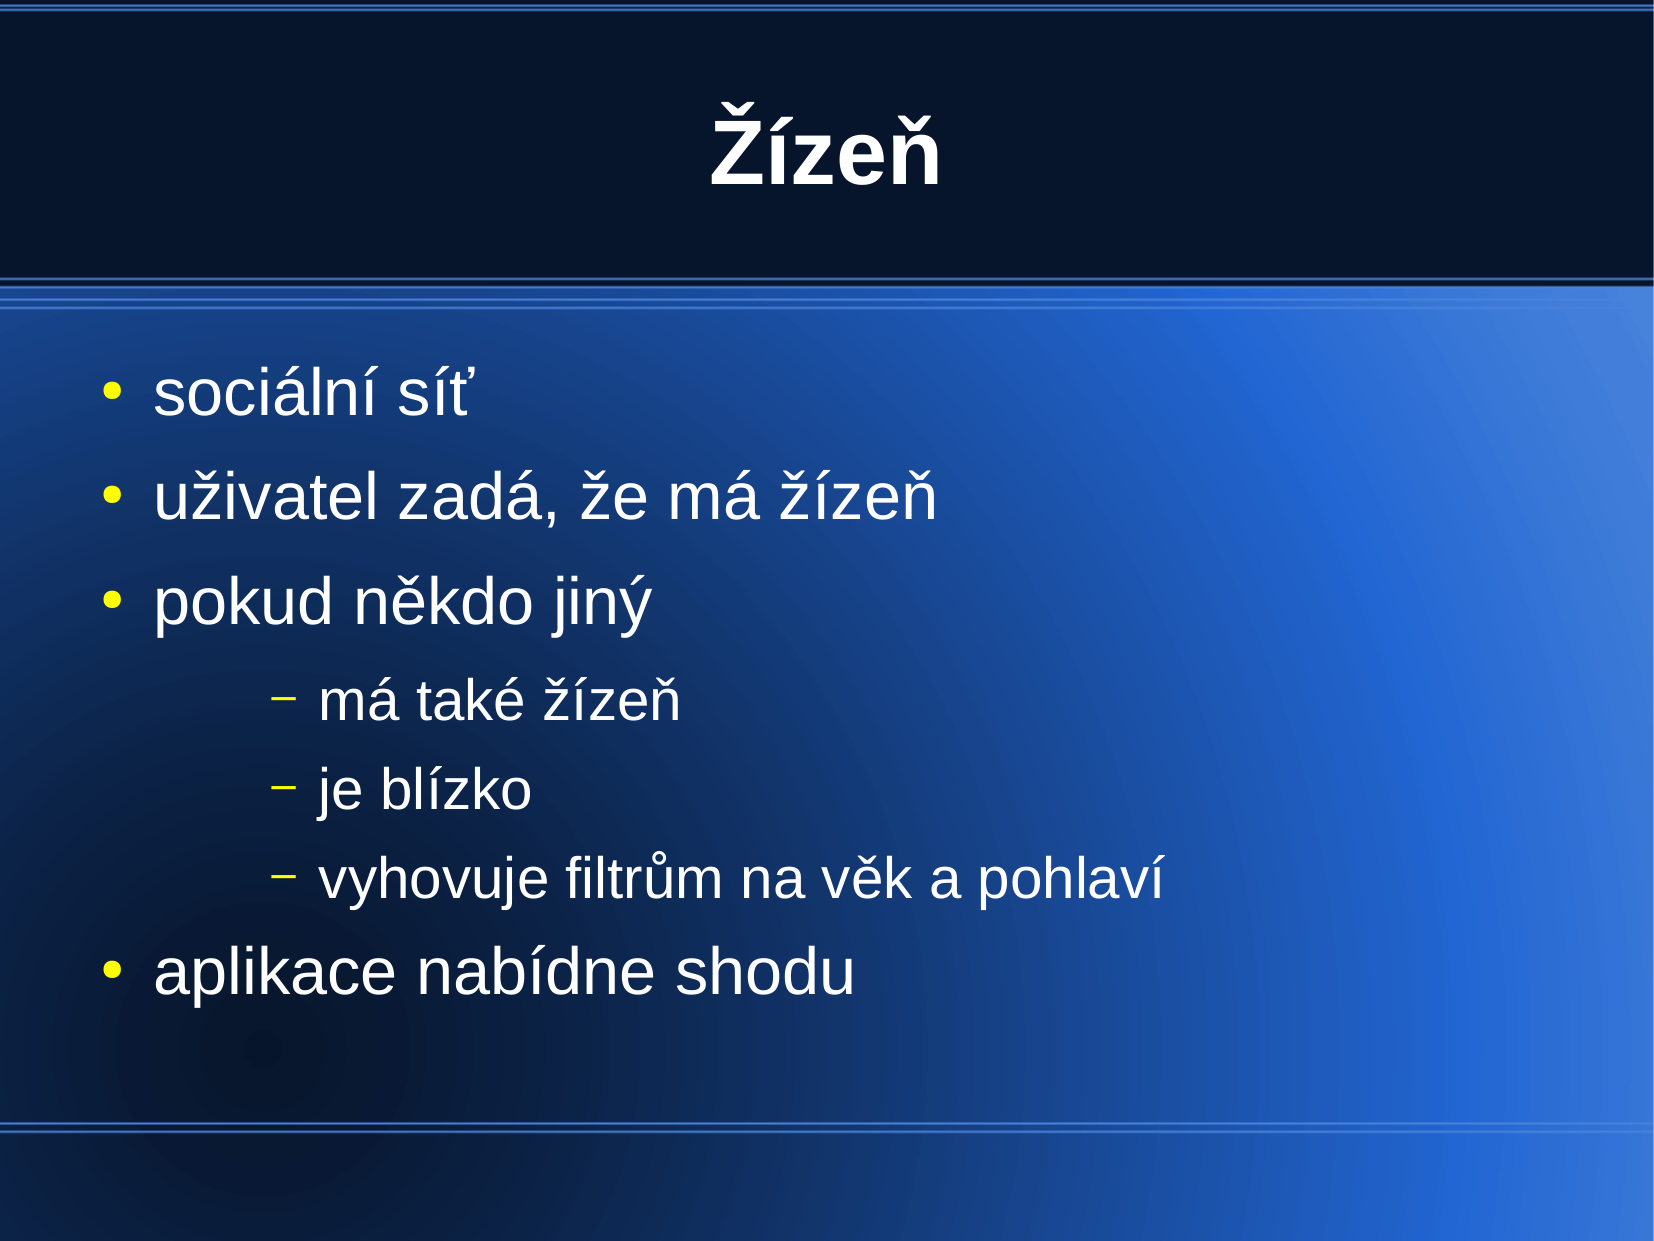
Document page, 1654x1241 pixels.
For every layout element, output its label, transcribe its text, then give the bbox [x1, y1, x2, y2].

picture [0, 0, 1654, 1241]
list sociální síť uživatel zadá, že má žízeň pokud někdo jiný má také žízeň je blízko vyhovuje filtrům na věk a pohlaví aplikace nabídne shodu [82, 355, 1571, 1114]
title Žízeň [82, 56, 1571, 250]
